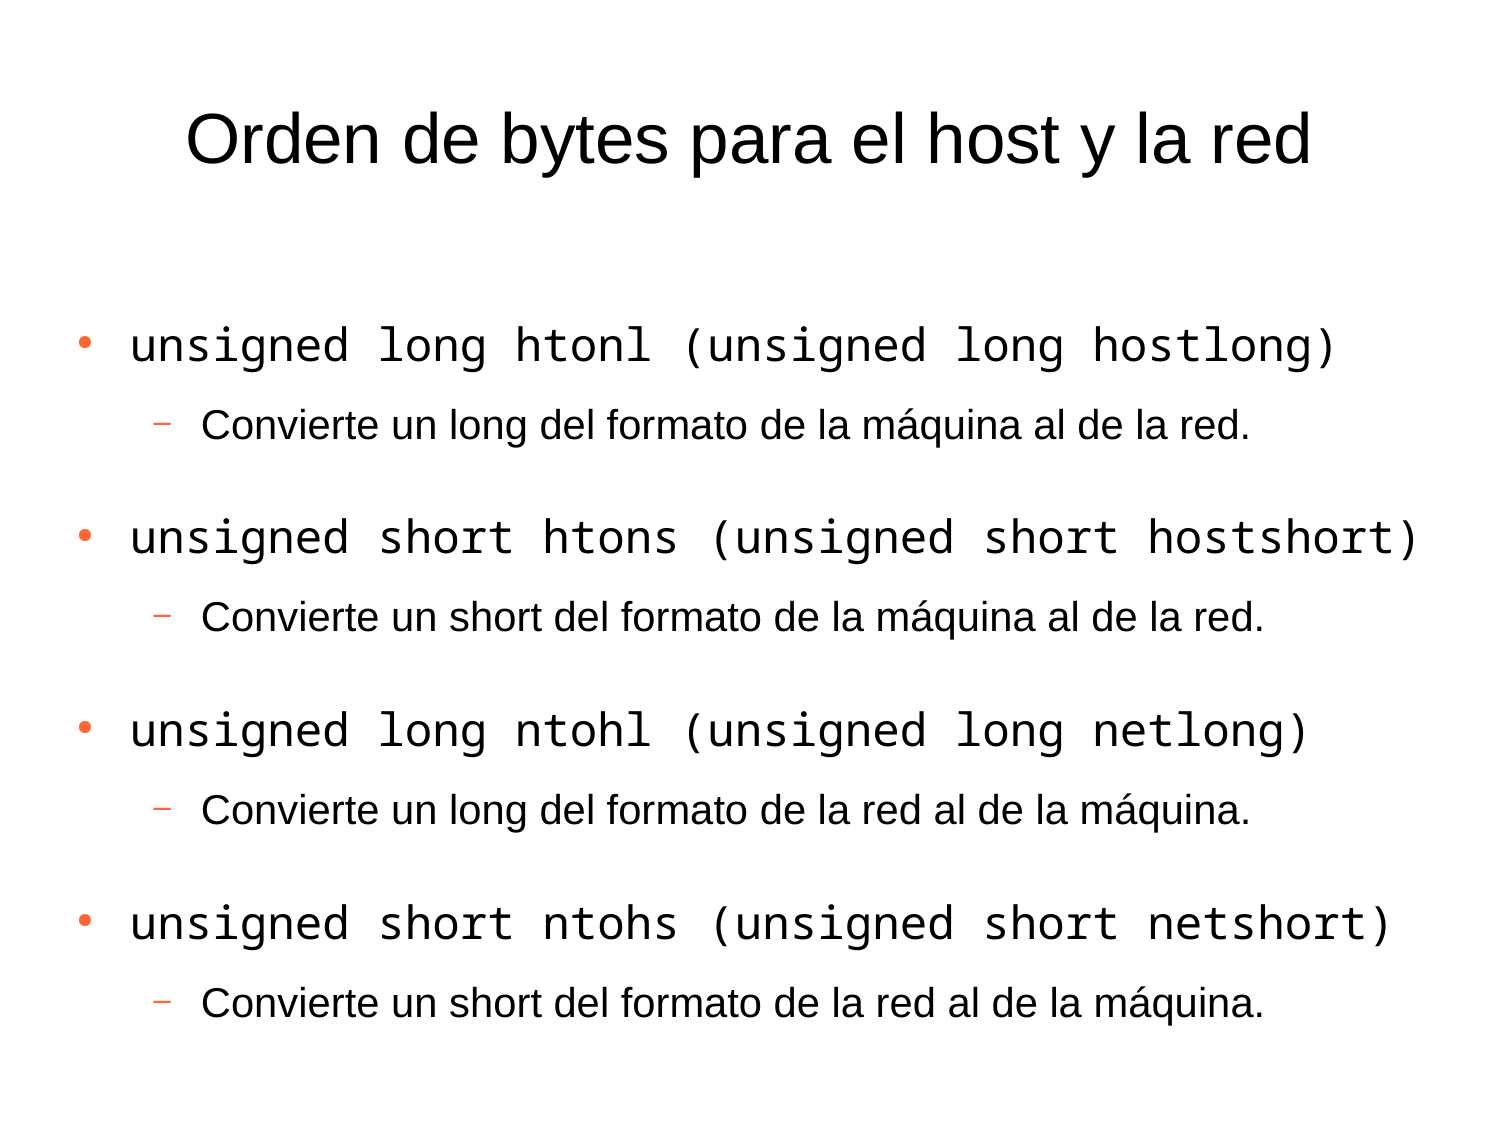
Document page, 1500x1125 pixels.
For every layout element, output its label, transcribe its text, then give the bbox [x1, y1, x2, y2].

title Orden de bytes para el host y la red [75, 44, 1425, 233]
list unsigned long htonl (unsigned long hostlong) Convierte un long del formato de la máquina al de la red. unsigned short htons (unsigned short hostshort) Convierte un short del formato de la máquina al de la red. unsigned long ntohl (unsigned long netlong) Convierte un long del formato de la red al de la máquina. unsigned short ntohs (unsigned short netshort) Convierte un short del formato de la red al de la máquina. [59, 312, 1500, 989]
